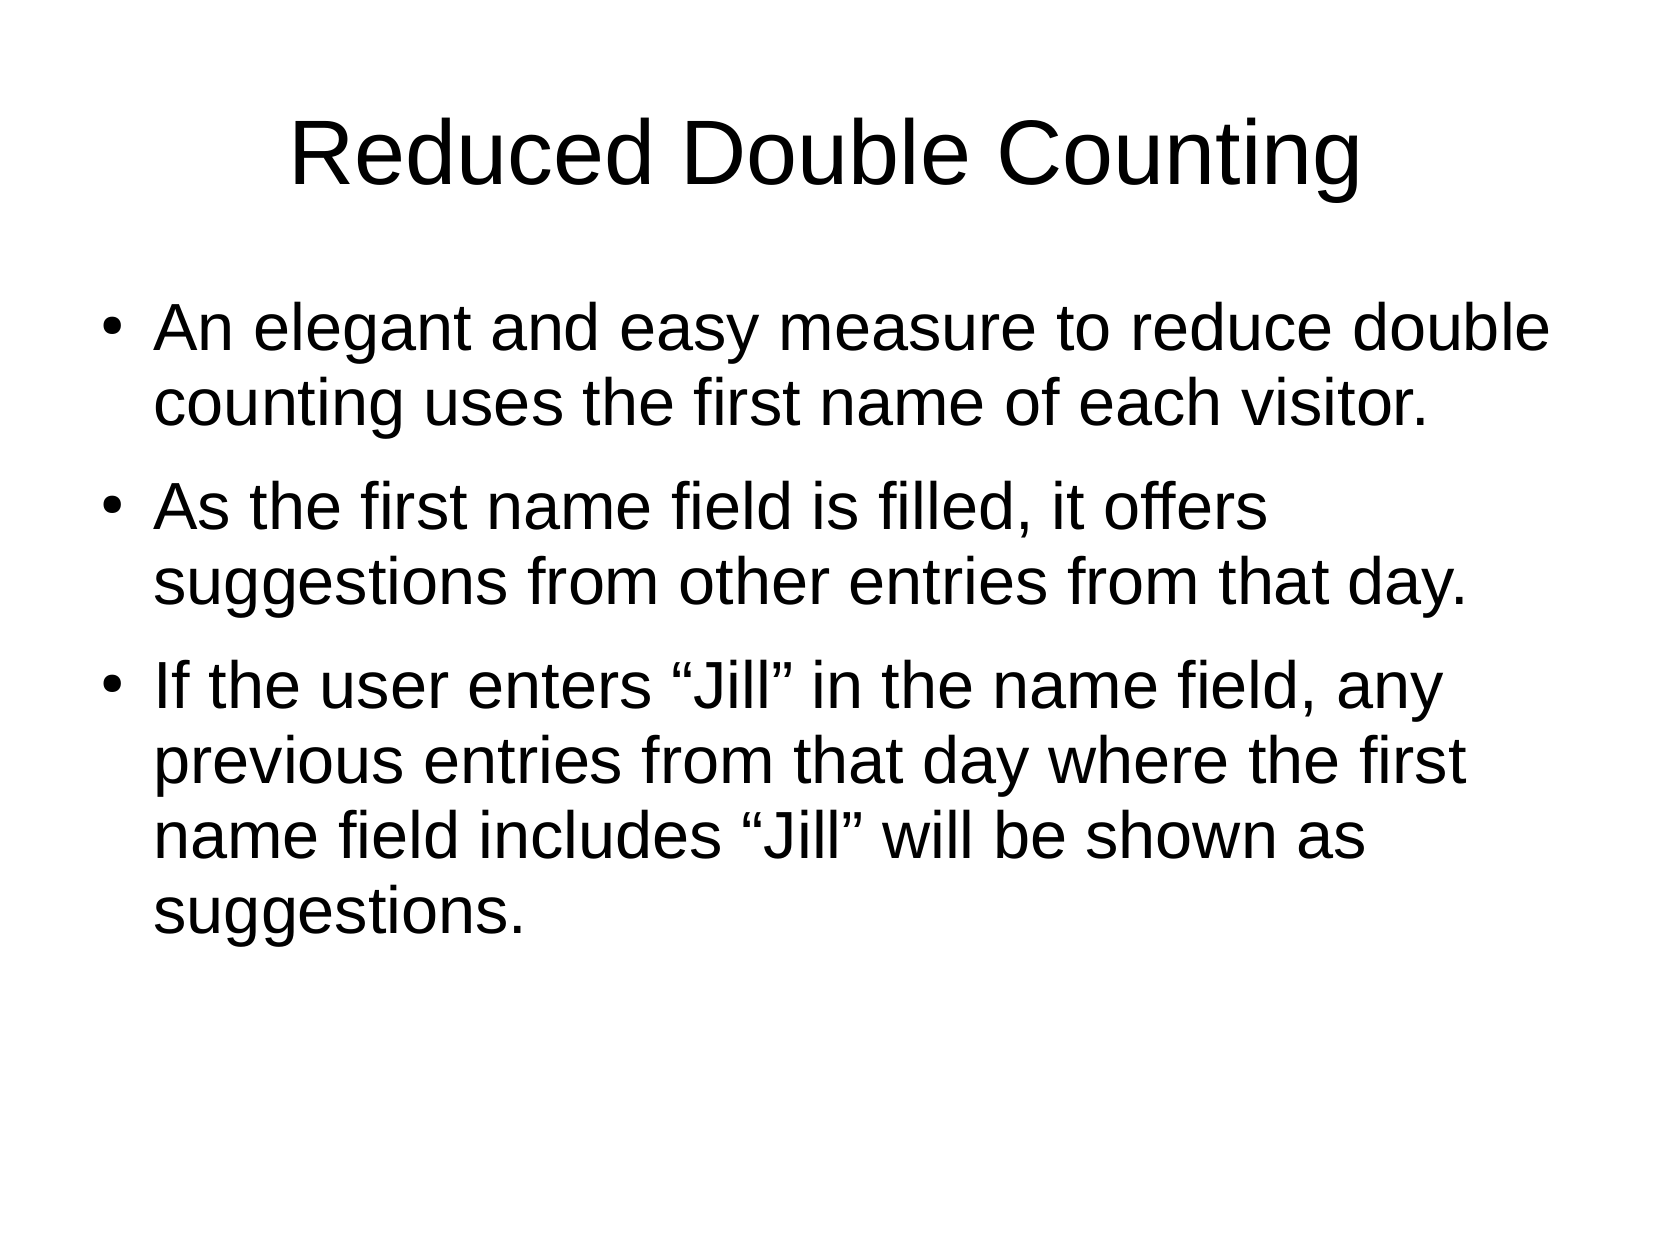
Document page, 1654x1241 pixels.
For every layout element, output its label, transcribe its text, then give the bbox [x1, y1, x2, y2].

list An elegant and easy measure to reduce double counting uses the first name of each visitor. As the first name field is filled, it offers suggestions from other entries from that day. If the user enters “Jill” in the name field, any previous entries from that day where the first name field includes “Jill” will be shown as suggestions. [82, 290, 1571, 1010]
title Reduced Double Counting [82, 49, 1571, 257]
